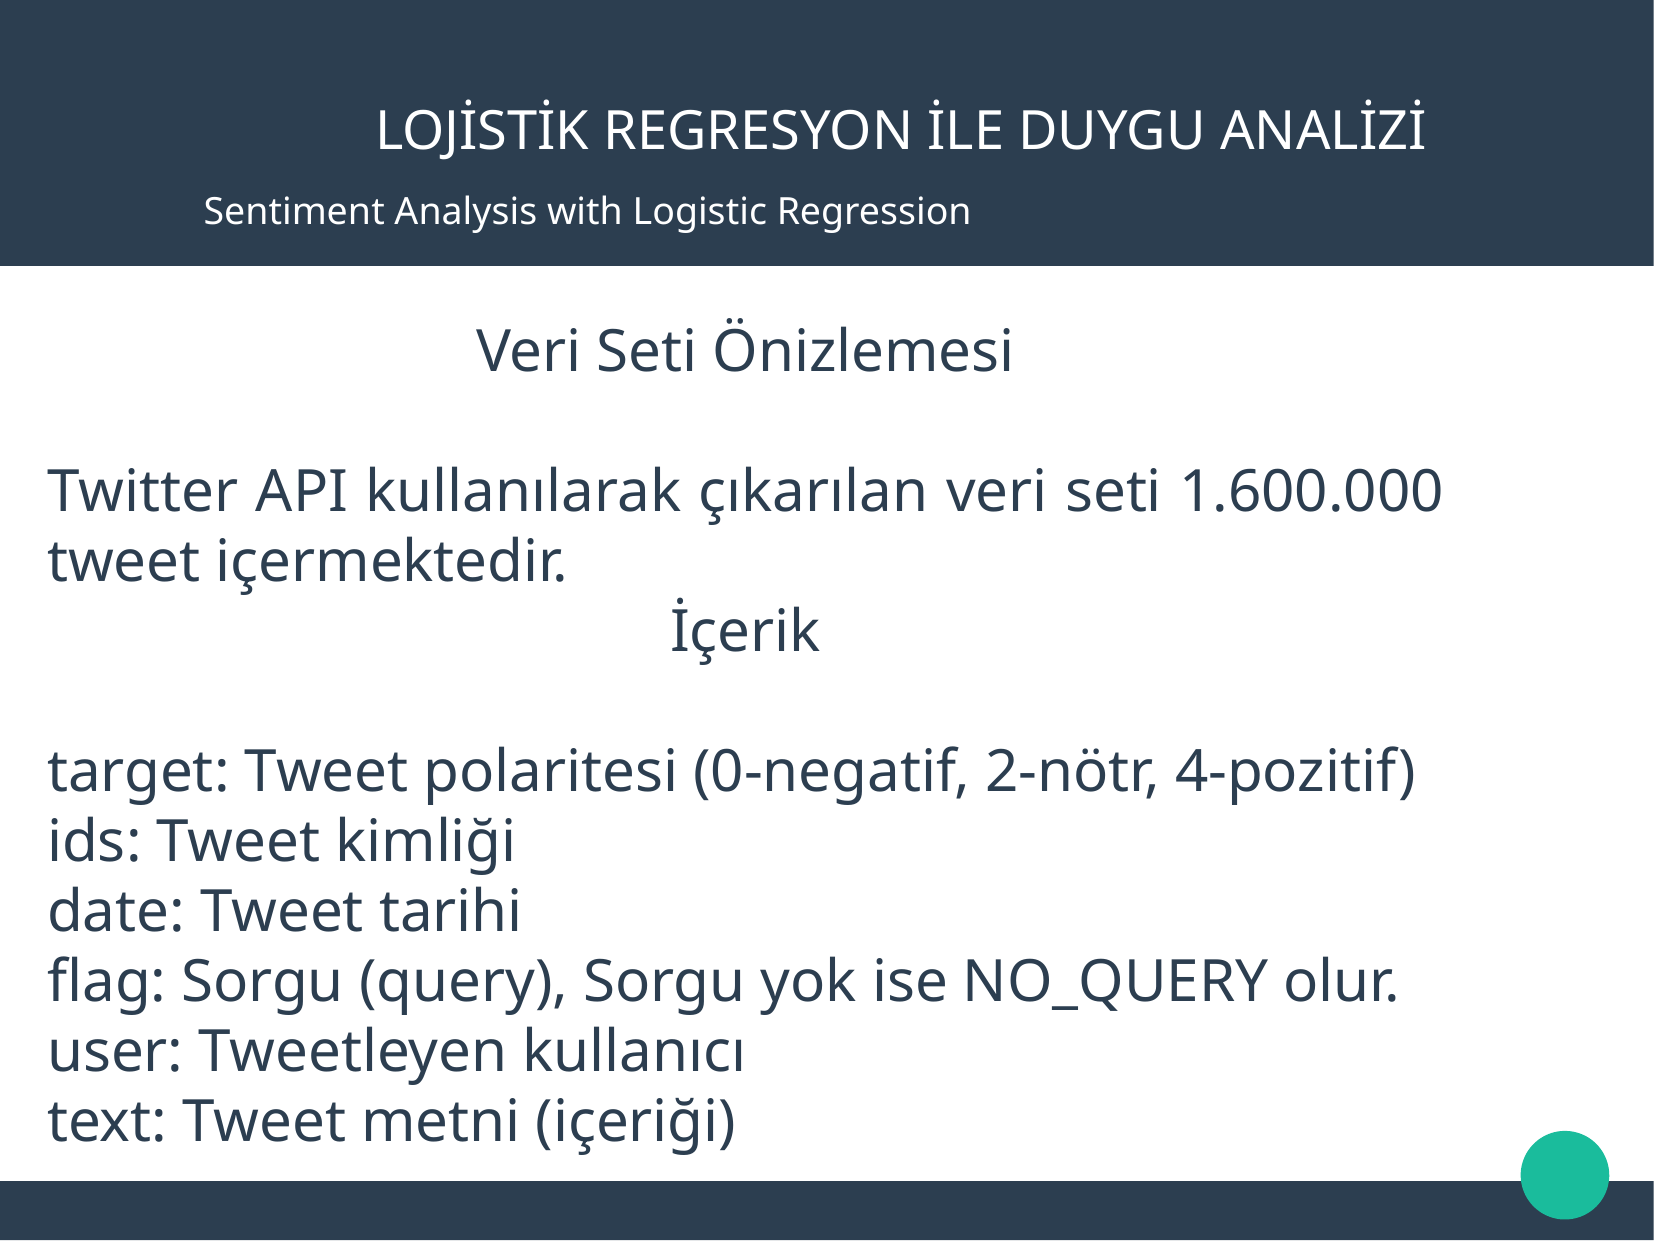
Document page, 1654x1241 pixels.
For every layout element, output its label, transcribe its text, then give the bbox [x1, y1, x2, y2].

text_box Sentiment Analysis with Logistic Regression [188, 177, 1312, 236]
title LOJİSTİK REGRESYON İLE DUYGU ANALİZİ [59, 49, 1595, 207]
text_box Veri Seti Önizlemesi Twitter API kullanılarak çıkarılan veri seti 1.600.000 tweet içermektedir. İçerik target: Tweet polaritesi (0-negatif, 2-nötr, 4-pozitif) ids: Tweet kimliği date: Tweet tarihi flag: Sorgu (query), Sorgu yok ise NO_QUERY olur. user: Tweetleyen kullanıcı text: Tweet metni (içeriği) [47, 308, 1583, 1158]
